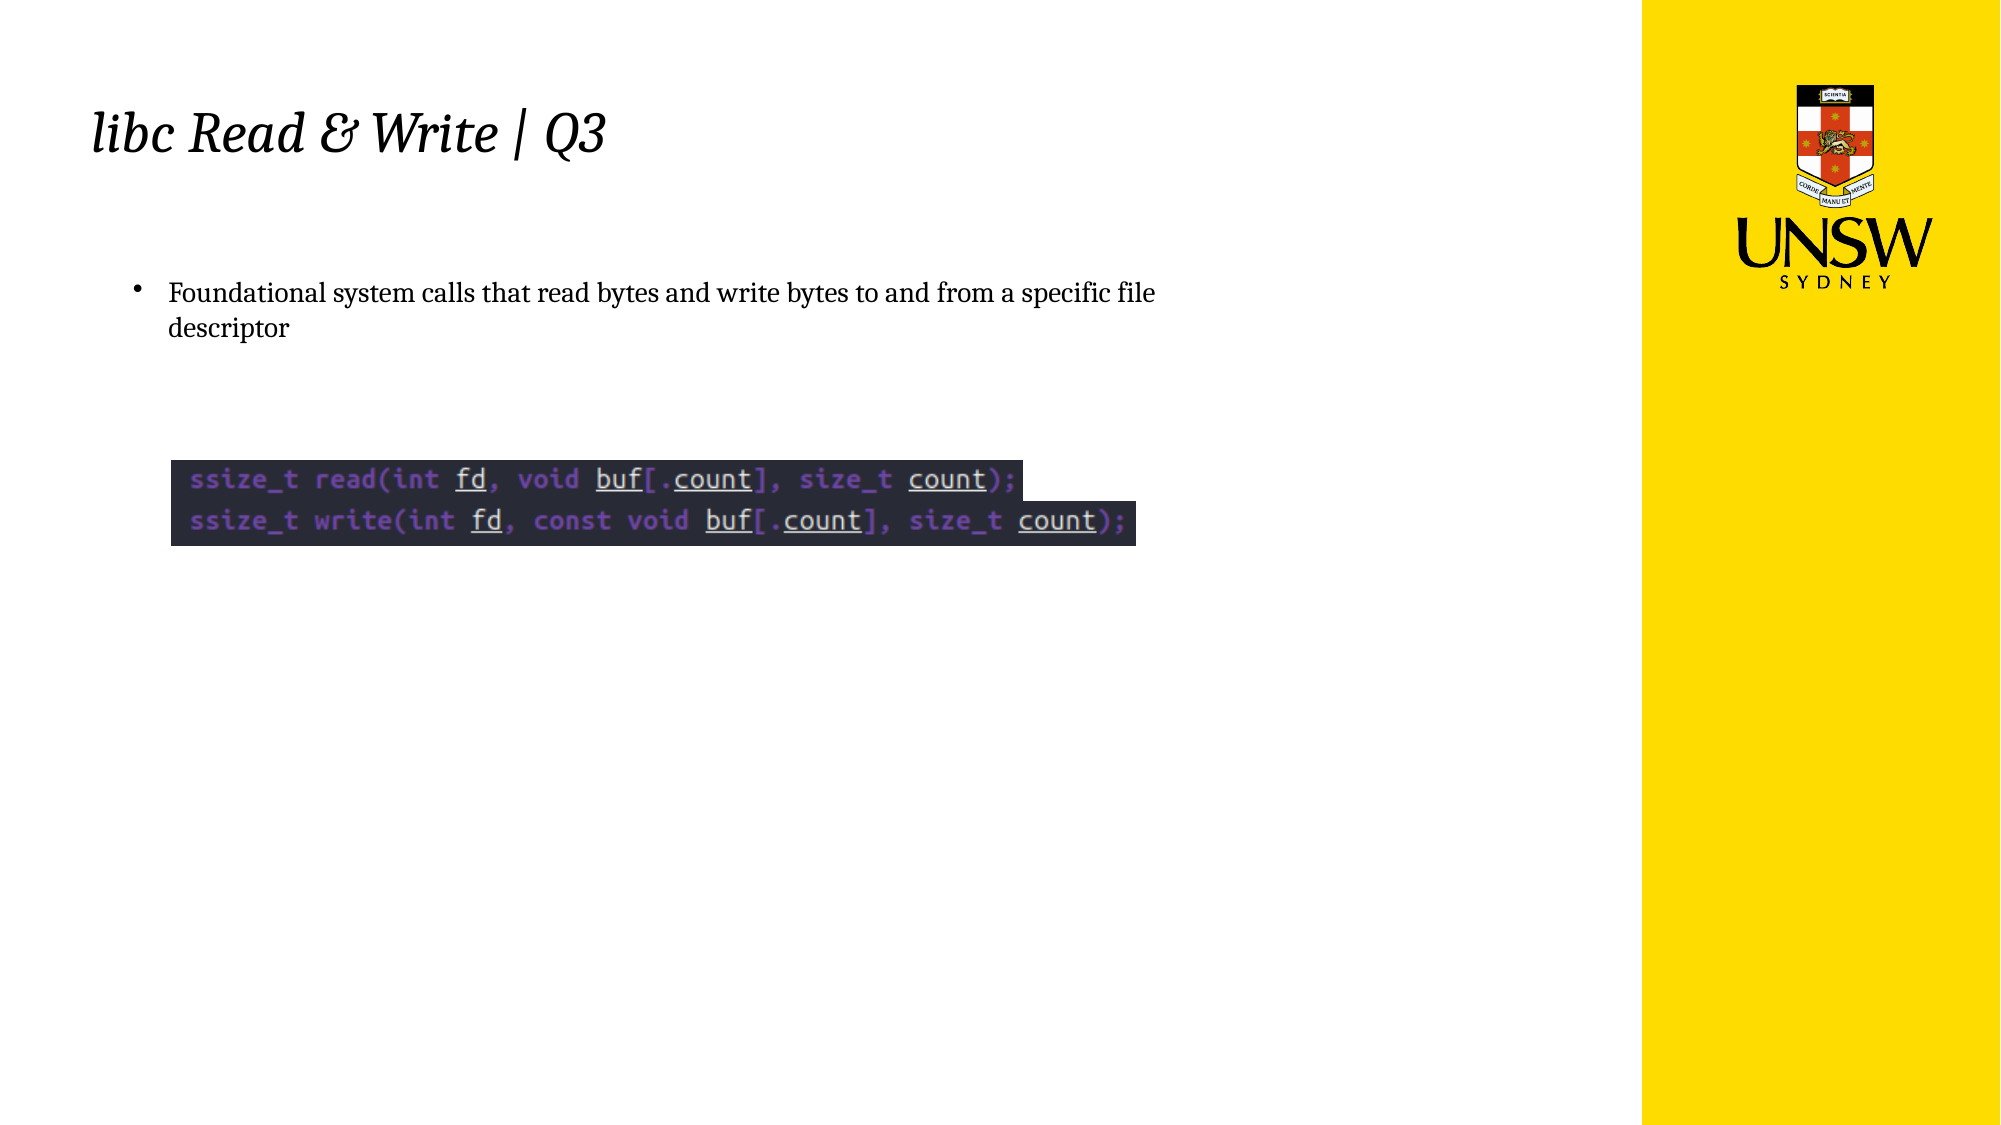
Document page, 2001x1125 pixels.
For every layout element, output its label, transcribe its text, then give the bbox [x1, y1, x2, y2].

text_box Foundational system calls that read bytes and write bytes to and from a specific file descriptor [118, 265, 1181, 384]
picture [171, 460, 1136, 546]
picture [1737, 85, 1933, 289]
title libc Read & Write | Q3 [76, 86, 922, 212]
